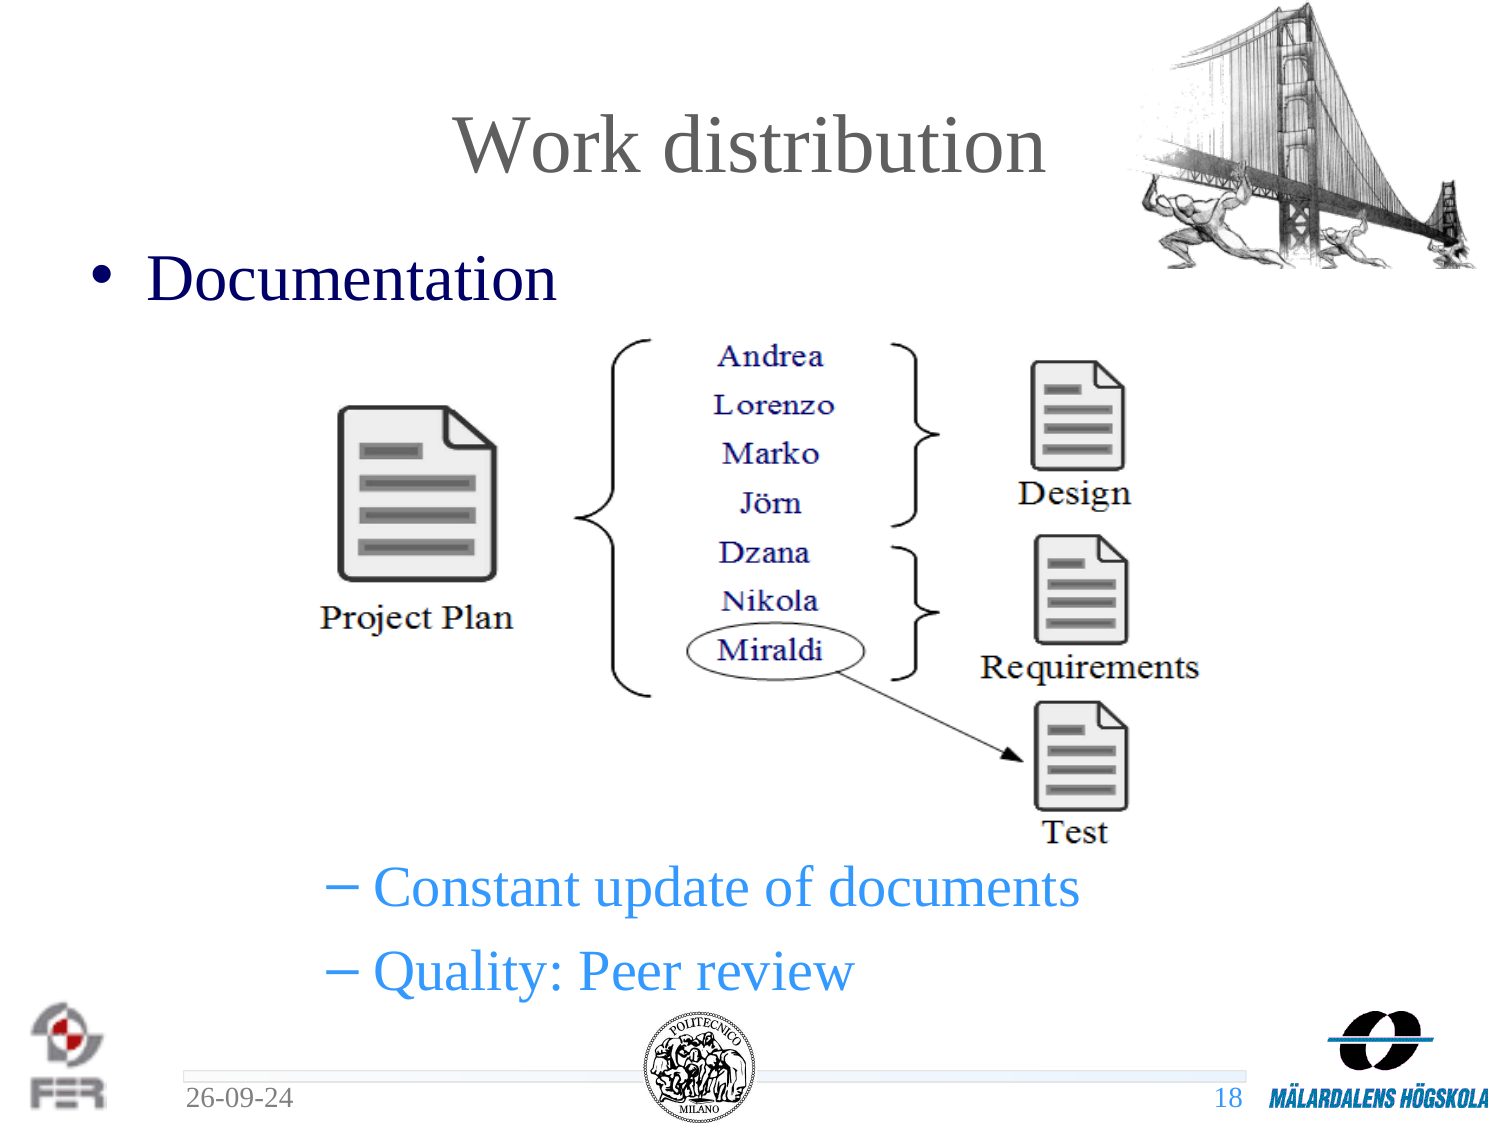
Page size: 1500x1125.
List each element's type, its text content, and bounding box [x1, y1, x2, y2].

picture [271, 320, 1231, 863]
picture [1368, 1093, 1374, 1104]
text_box 13-11-28 [171, 1070, 236, 1114]
picture [29, 987, 107, 1125]
picture [1454, 1091, 1459, 1108]
picture [1312, 1011, 1488, 1108]
picture [1122, 0, 1477, 269]
list Constant update of documents Quality: Peer review [236, 755, 1312, 1125]
list Documentation [75, 226, 709, 969]
title Work distribution [75, 45, 1122, 233]
picture [1435, 1096, 1441, 1104]
